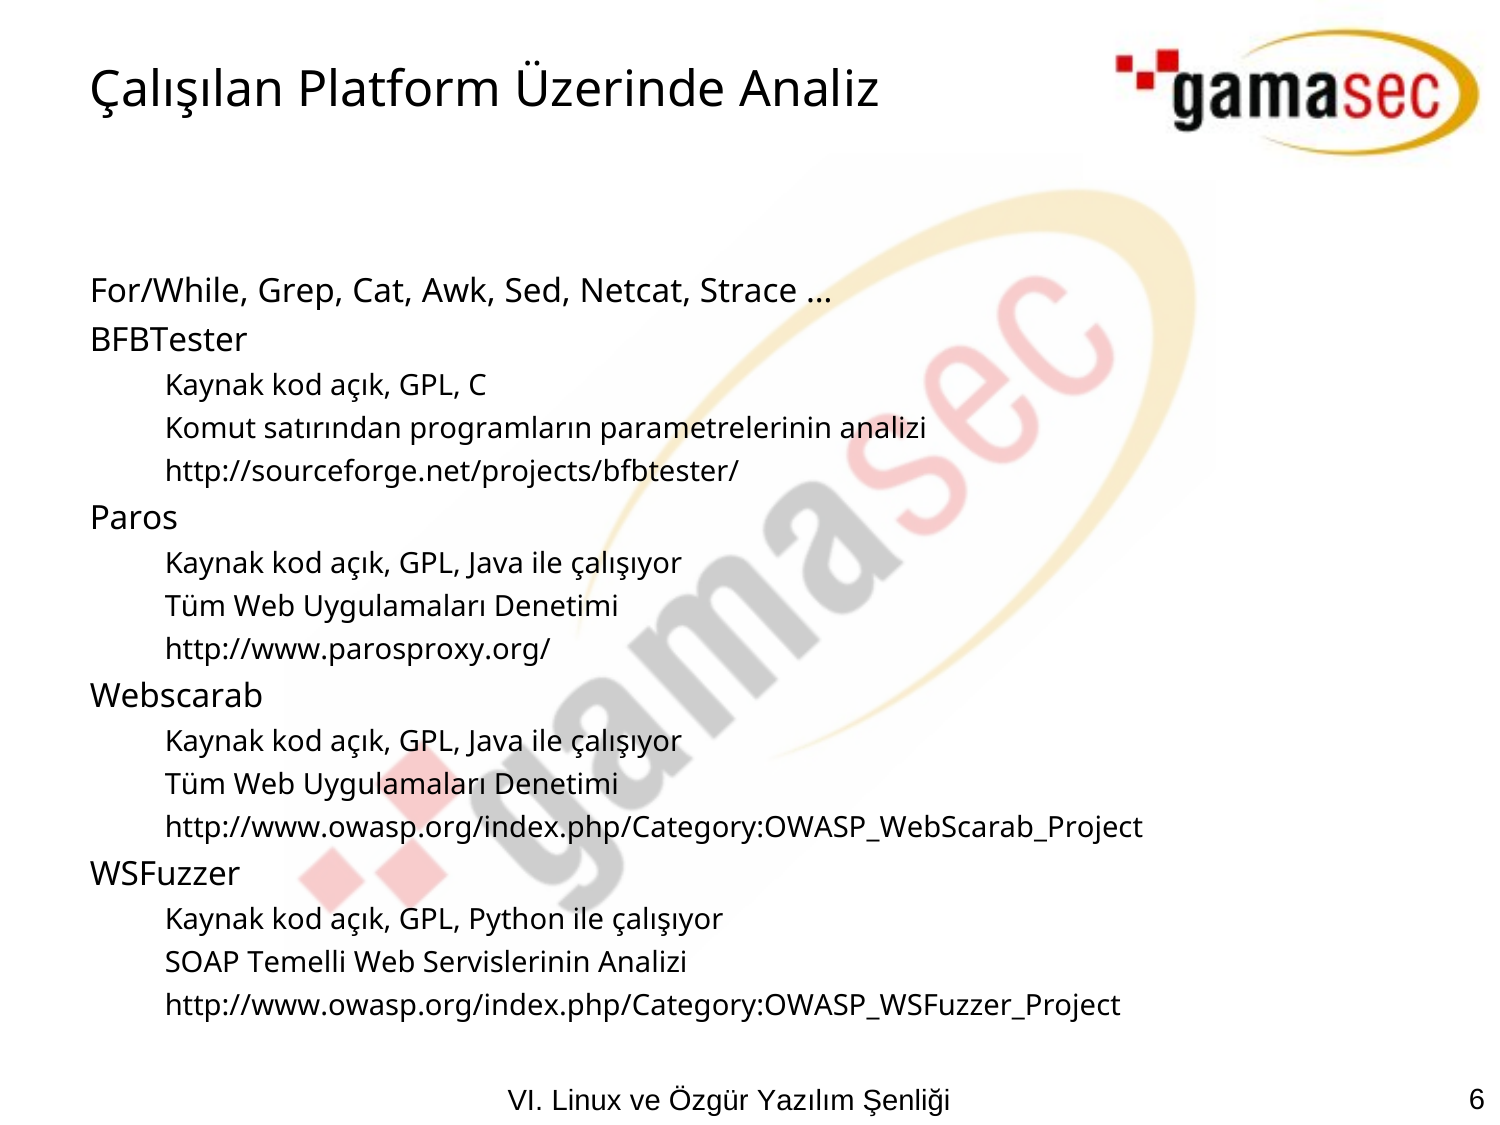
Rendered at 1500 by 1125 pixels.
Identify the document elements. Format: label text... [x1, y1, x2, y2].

picture [284, 0, 1500, 262]
list For/While, Grep, Cat, Awk, Sed, Netcat, Strace … BFBTester Kaynak kod açık, GPL, C Komut satırından programların parametrelerinin analizi http://sourceforge.net/projects/bfbtester/ Paros Kaynak kod açık, GPL, Java ile çalışıyor Tüm Web Uygulamaları Denetimi http://www.parosproxy.org/ Webscarab Kaynak kod açık, GPL, Java ile çalışıyor Tüm Web Uygulamaları Denetimi http://www.owasp.org/index.php/Category:OWASP_WebScarab_Project WSFuzzer Kaynak kod açık, GPL, Python ile çalışıyor SOAP Temelli Web Servislerinin Analizi http://www.owasp.org/index.php/Category:OWASP_WSFuzzer_Project [75, 262, 1426, 1006]
title Çalışılan Platform Üzerinde Analiz [75, 45, 1070, 233]
